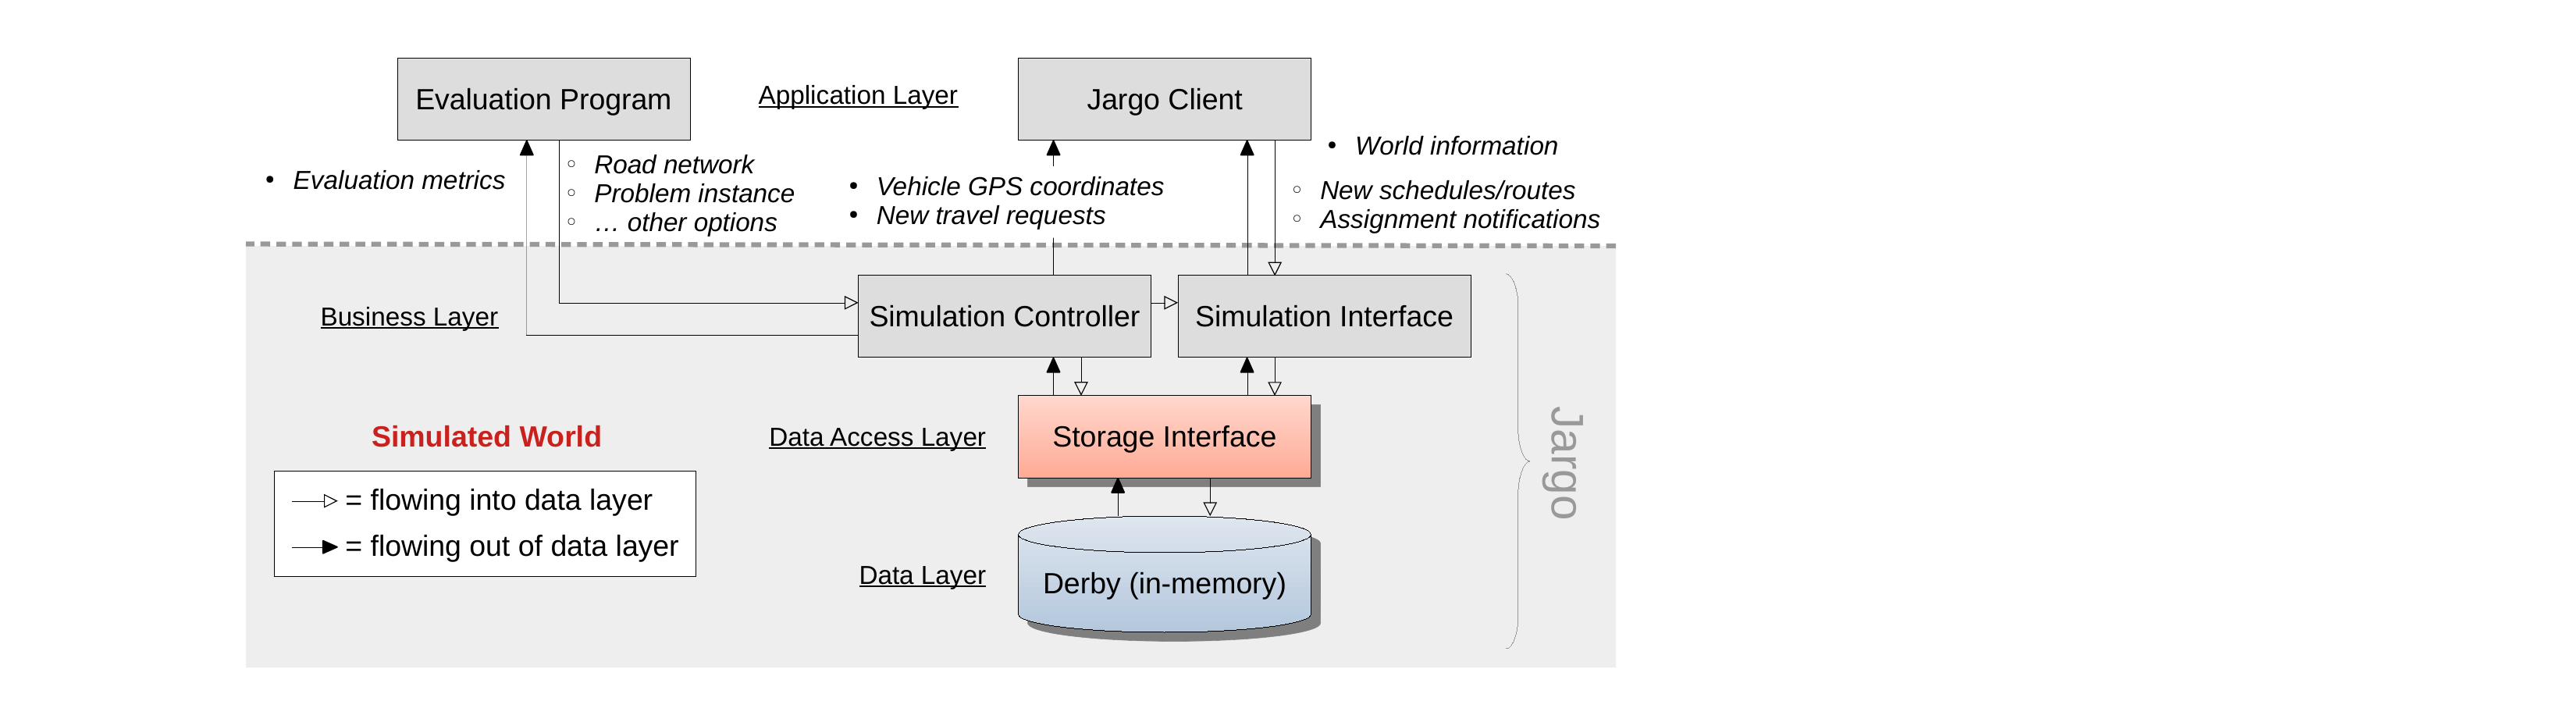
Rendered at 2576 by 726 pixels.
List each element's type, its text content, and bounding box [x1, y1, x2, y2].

text_box [246, 246, 1617, 668]
text_box Data Layer [847, 554, 998, 600]
text_box [560, 246, 1053, 303]
text_box World information [1315, 126, 1662, 170]
text_box [1054, 358, 1081, 395]
text_box [846, 298, 855, 307]
text_box Storage Interface [1018, 395, 1311, 479]
text_box New schedules/routes Assignment notifications [1280, 169, 1627, 240]
text_box Application Layer [746, 75, 972, 120]
text_box [1205, 504, 1215, 513]
text_box [1248, 246, 1275, 275]
text_box [1270, 263, 1279, 272]
text_box Simulated World [360, 395, 614, 471]
text_box [1054, 246, 1247, 303]
text_box Jargo [1528, 342, 1607, 585]
text_box = flowing out of data layer [333, 524, 701, 568]
text_box [1076, 383, 1086, 392]
text_box [1082, 304, 1247, 395]
text_box [1248, 358, 1275, 395]
text_box [1165, 298, 1174, 308]
text_box Simulation Controller [858, 275, 1151, 358]
text_box Evaluation metrics [254, 160, 550, 201]
text_box Jargo Client [1018, 58, 1311, 141]
text_box Business Layer [308, 297, 532, 344]
text_box Simulation Interface [1178, 275, 1471, 358]
text_box Data Access Layer [757, 416, 998, 461]
text_box Derby (in-memory) [1018, 516, 1311, 633]
text_box Vehicle GPS coordinates New travel requests [837, 166, 1181, 238]
text_box Road network Problem instance … other options [555, 144, 901, 243]
text_box Evaluation Program [397, 58, 691, 141]
text_box [1270, 383, 1279, 392]
text_box [527, 246, 858, 335]
text_box = flowing into data layer [333, 478, 674, 524]
text_box [1119, 479, 1210, 517]
